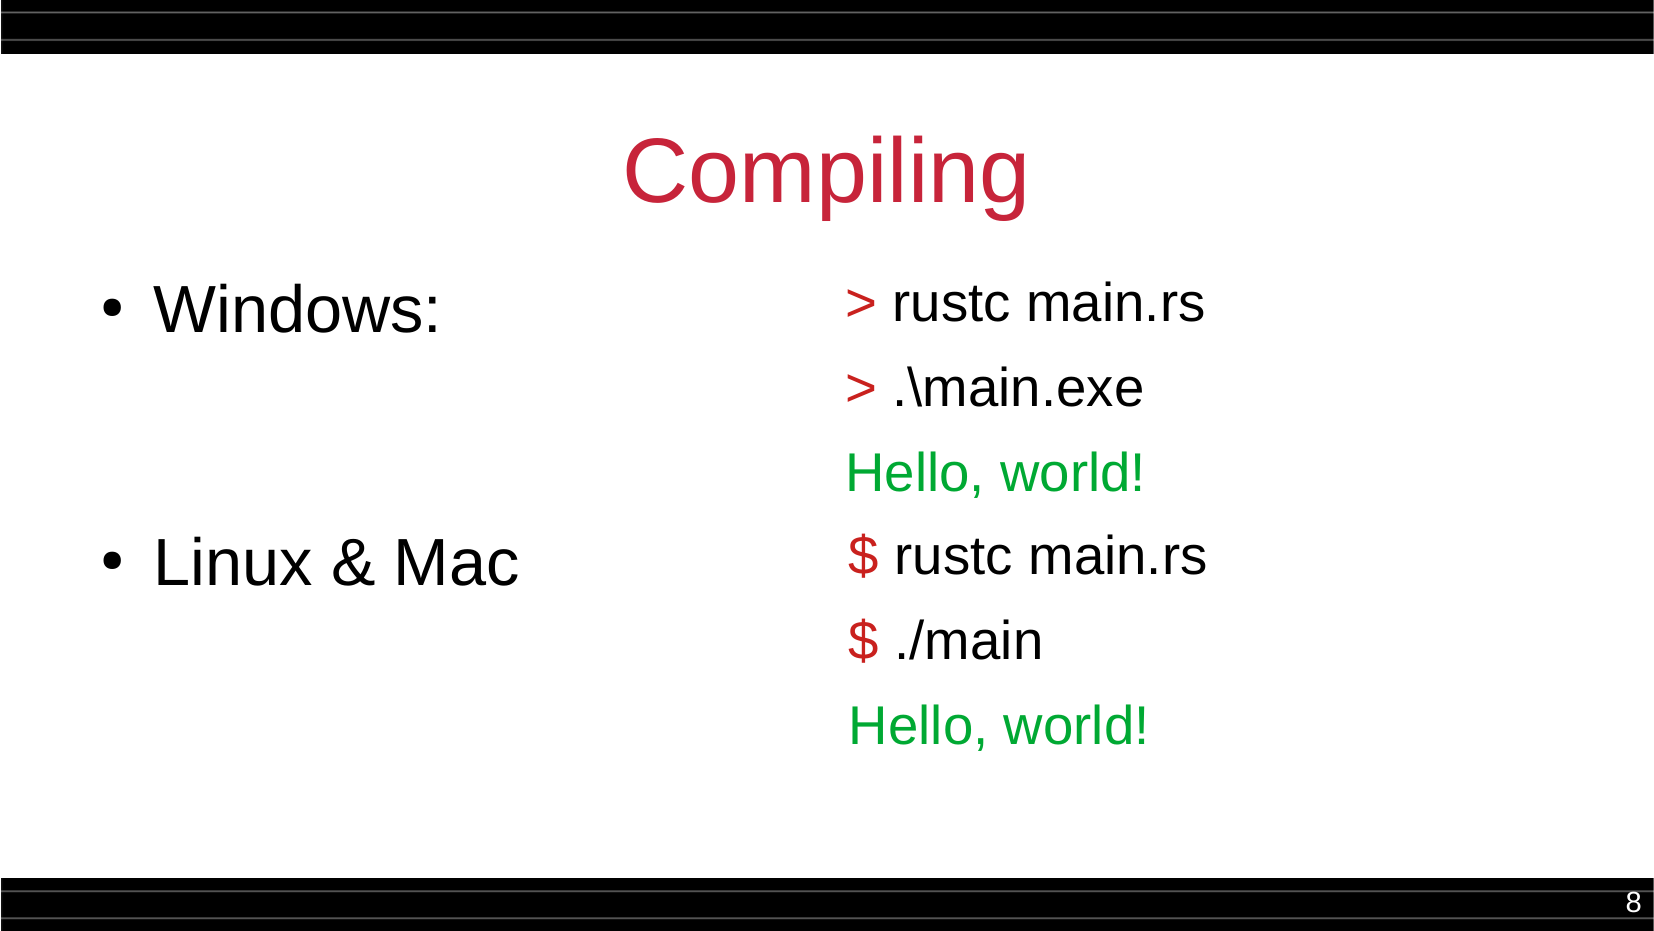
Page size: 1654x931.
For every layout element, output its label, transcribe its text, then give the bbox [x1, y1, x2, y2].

picture [1, 0, 1654, 54]
list Windows: [82, 271, 809, 504]
list > rustc main.rs > .\main.exe Hello, world! [845, 271, 1572, 504]
title Compiling [82, 92, 1571, 249]
list Linux & Mac [82, 525, 809, 757]
list $ rustc main.rs $ ./main Hello, world! [848, 525, 1576, 757]
picture [1, 878, 1654, 931]
